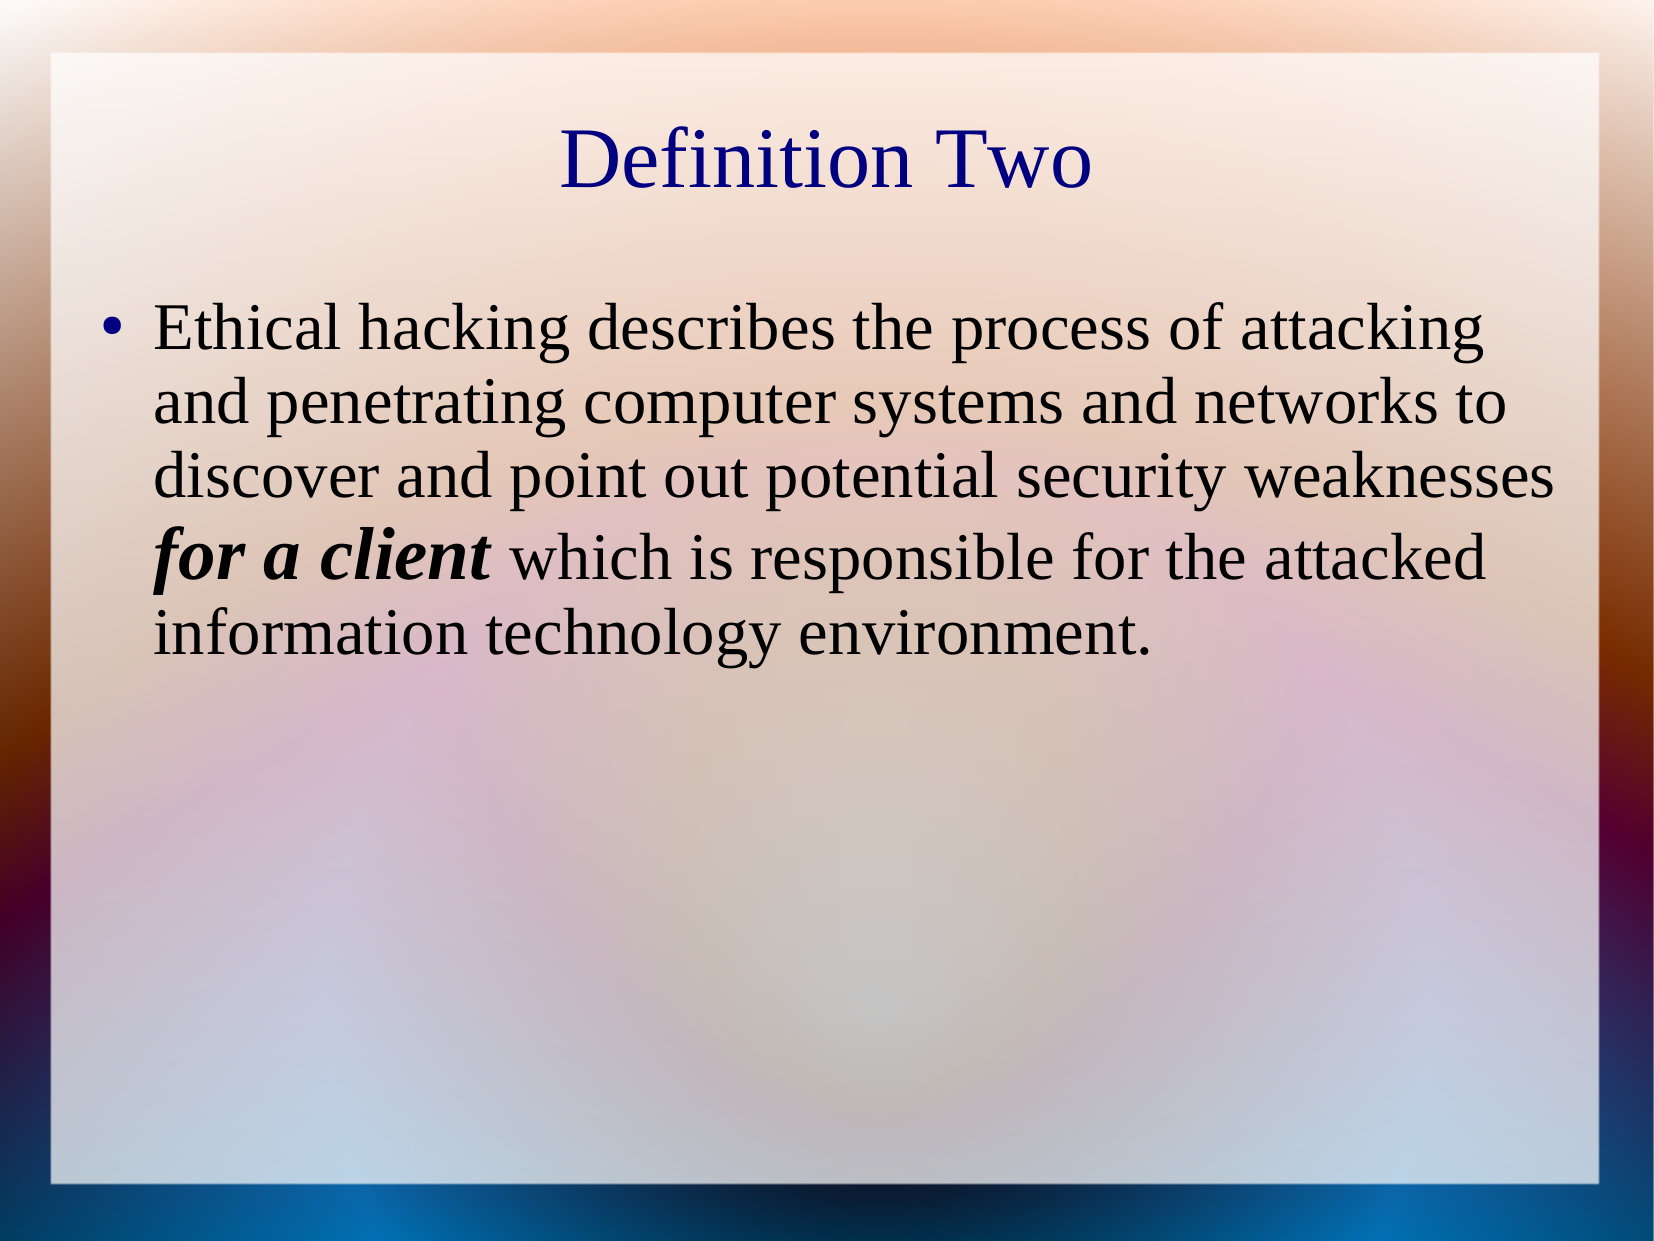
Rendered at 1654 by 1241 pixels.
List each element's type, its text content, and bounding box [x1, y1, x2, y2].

picture [0, 0, 1654, 1241]
title Definition Two [82, 55, 1571, 263]
list Ethical hacking describes the process of attacking and penetrating computer systems and networks to discover and point out potential security weaknesses for a client which is responsible for the attacked information technology environment. [82, 290, 1571, 1072]
